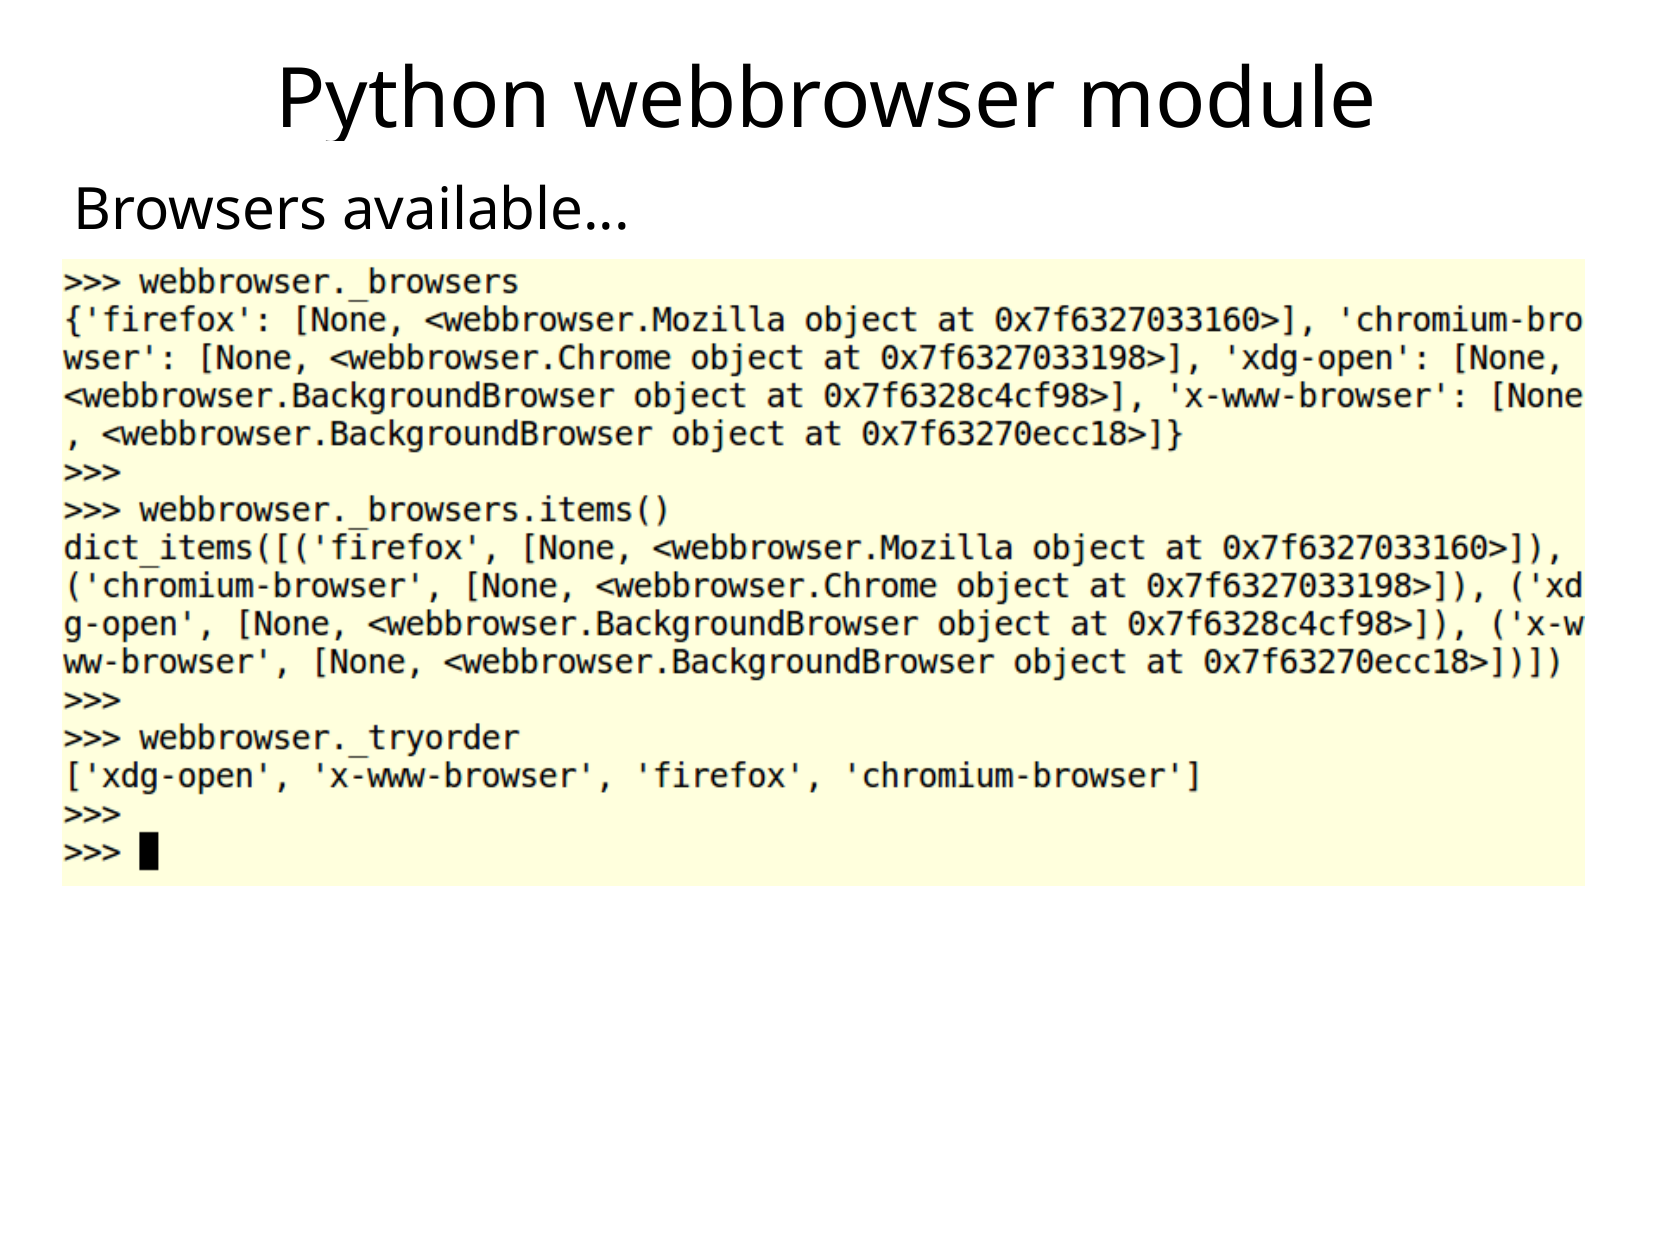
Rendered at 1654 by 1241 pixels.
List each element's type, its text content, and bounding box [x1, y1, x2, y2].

text_box Browsers available... [59, 141, 1571, 272]
title Python webbrowser module [82, 49, 1571, 141]
picture [62, 259, 1585, 886]
